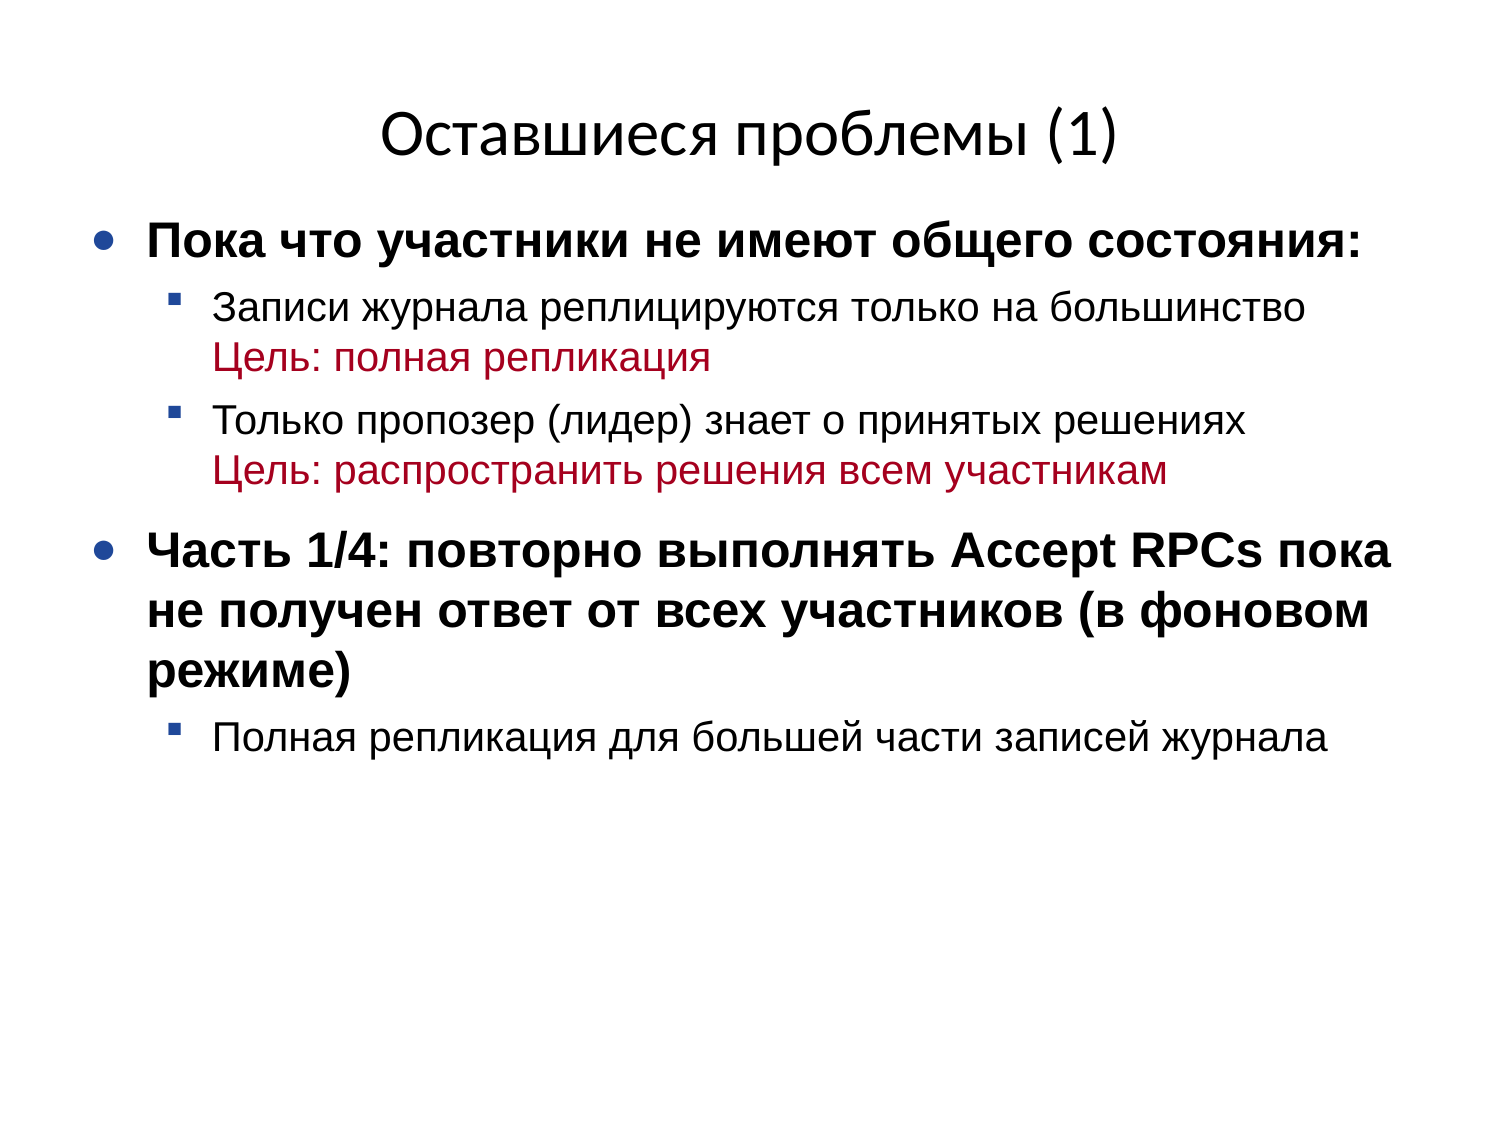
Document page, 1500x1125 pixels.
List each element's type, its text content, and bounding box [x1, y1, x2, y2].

title Оставшиеся проблемы (1) [75, 45, 1426, 233]
list Пока что участники не имеют общего состояния: Записи журнала реплицируются только на большинство Цель: полная репликация Только пропозер (лидер) знает о принятых решениях Цель: распространить решения всем участникам Часть 1/4: повторно выполнять Accept RPCs пока не получен ответ от всех участников (в фоновом режиме) Полная репликация для большей части записей журнала [75, 200, 1450, 1005]
